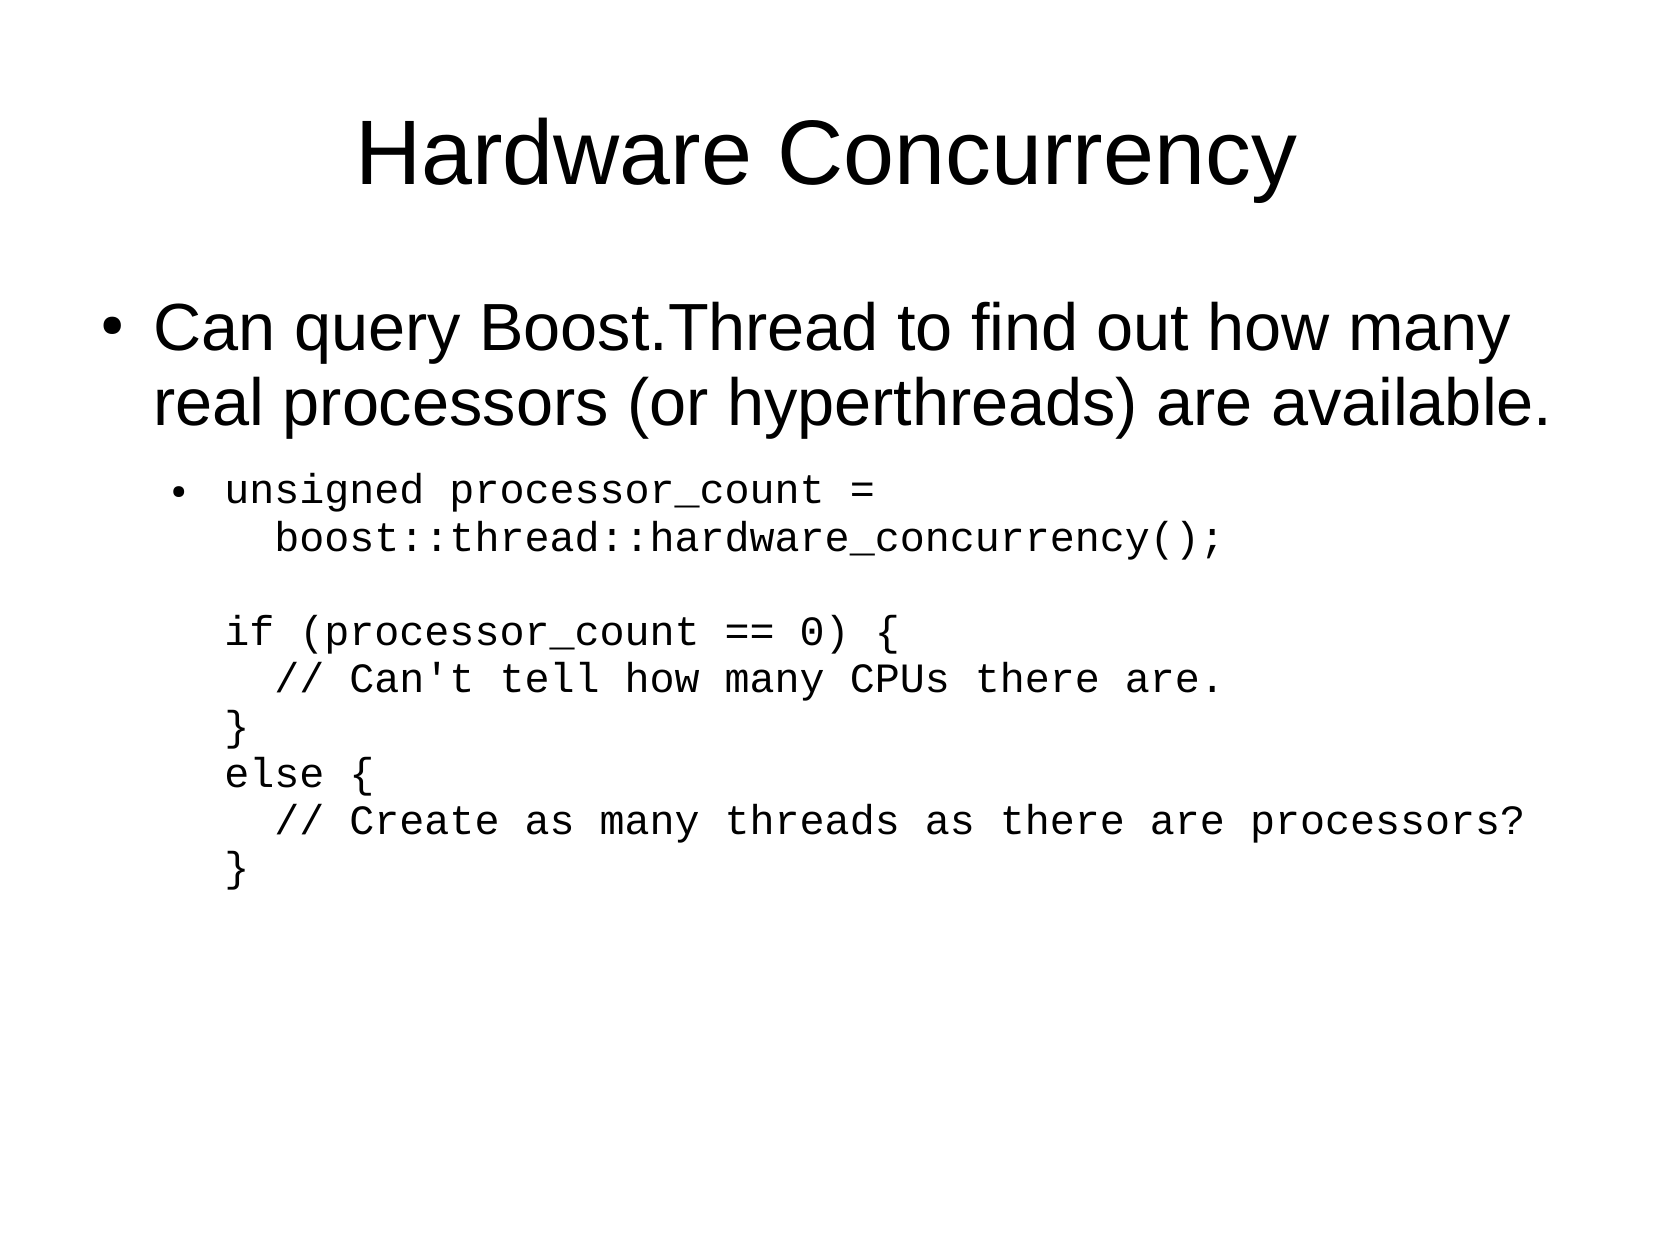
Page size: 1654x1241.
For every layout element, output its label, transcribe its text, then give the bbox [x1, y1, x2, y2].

title Hardware Concurrency [82, 56, 1571, 250]
list Can query Boost.Thread to find out how many real processors (or hyperthreads) are available. unsigned processor_count = boost::thread::hardware_concurrency(); if (processor_count == 0) { // Can't tell how many CPUs there are. } else { // Create as many threads as there are processors? } [82, 290, 1571, 1094]
